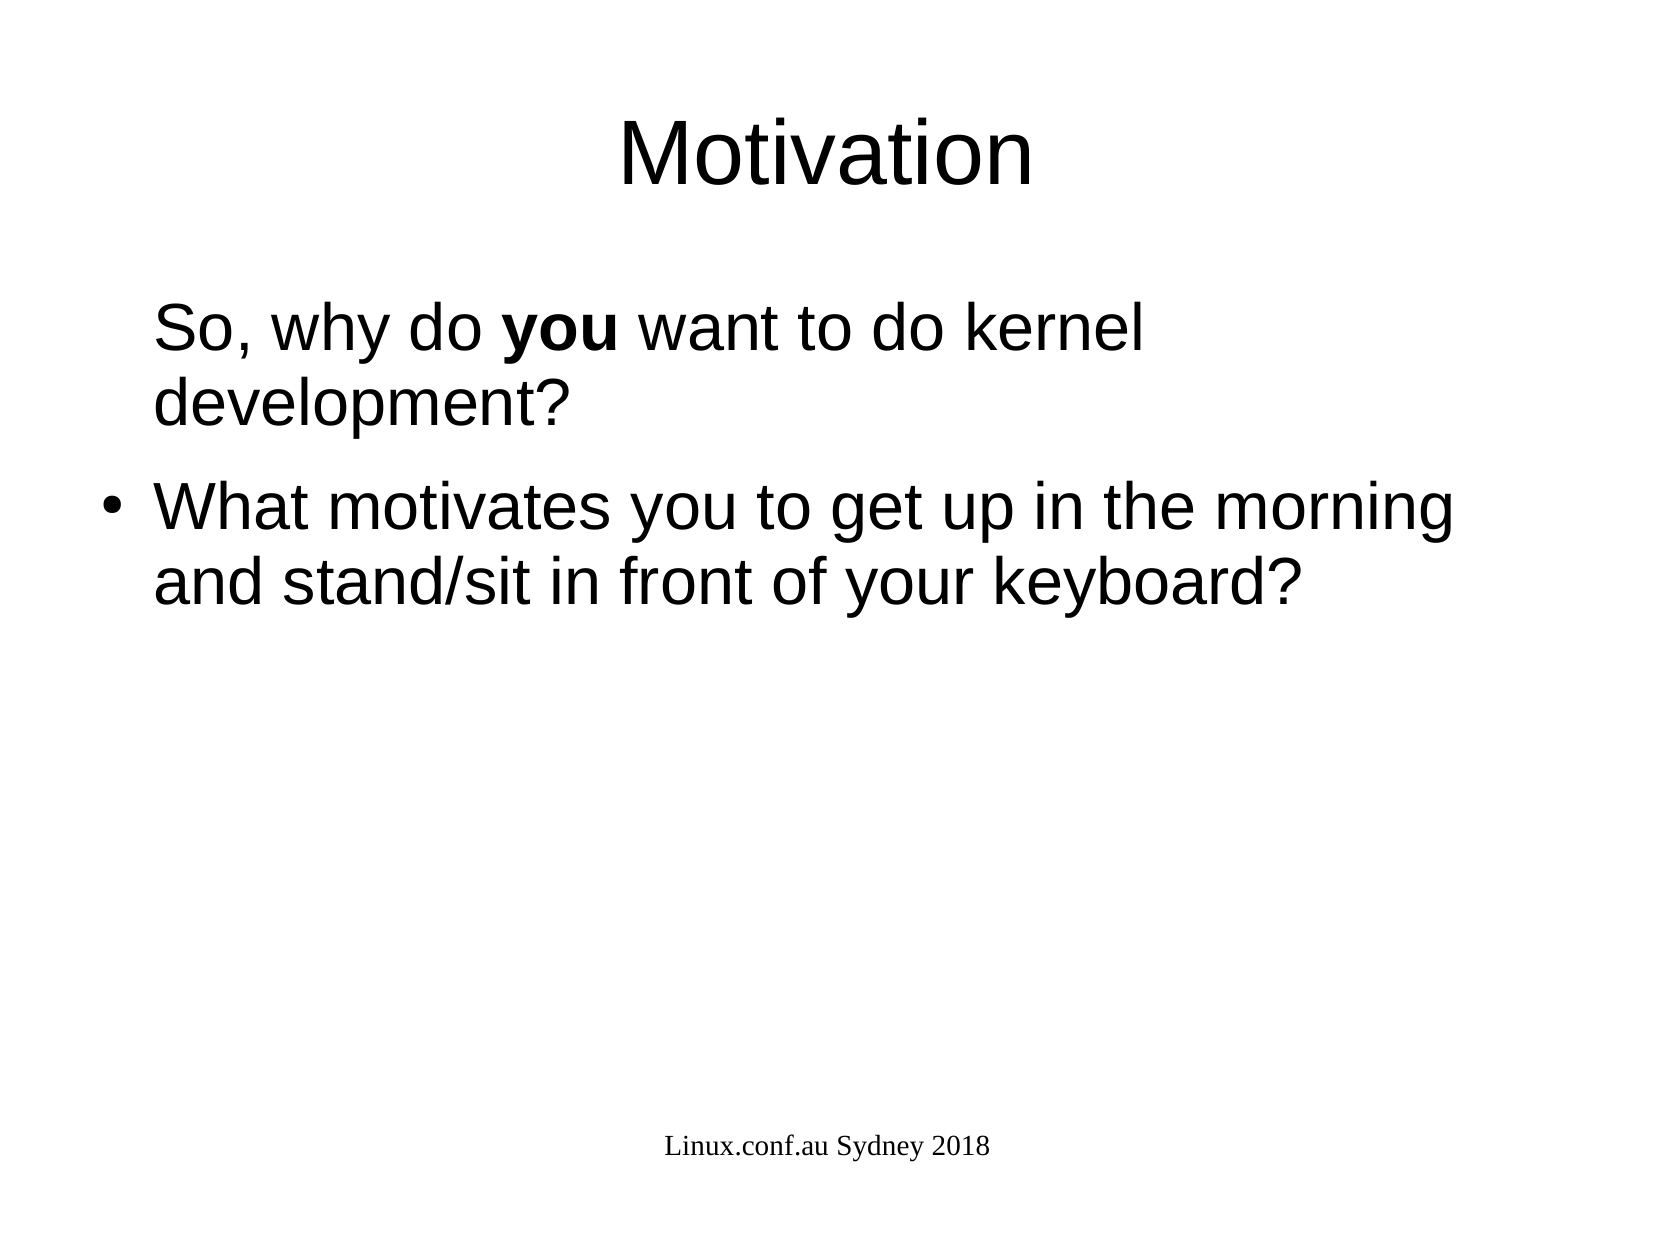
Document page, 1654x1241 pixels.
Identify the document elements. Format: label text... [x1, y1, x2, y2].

title Motivation [82, 49, 1571, 257]
list So, why do you want to do kernel development? What motivates you to get up in the morning and stand/sit in front of your keyboard? [82, 290, 1571, 1010]
